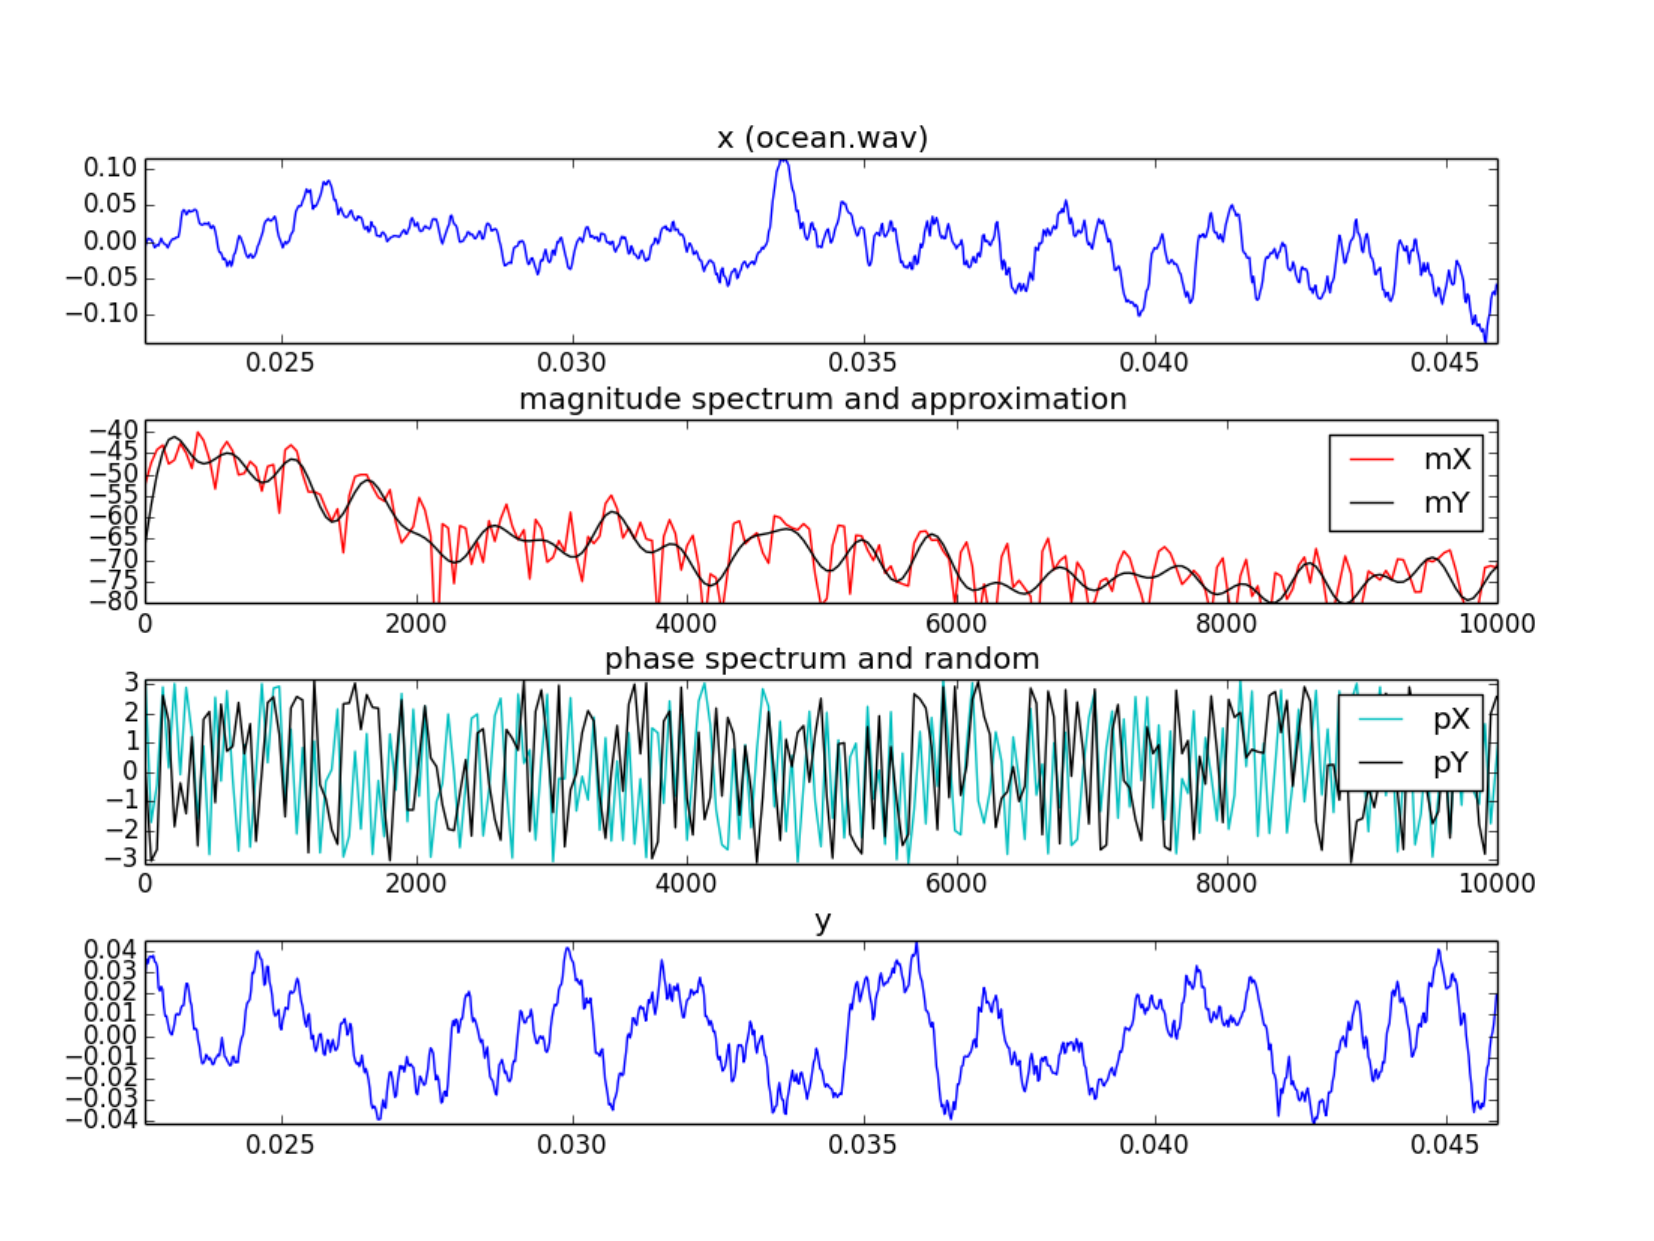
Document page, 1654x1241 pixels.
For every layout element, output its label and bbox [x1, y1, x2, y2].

picture [31, 97, 1571, 1193]
